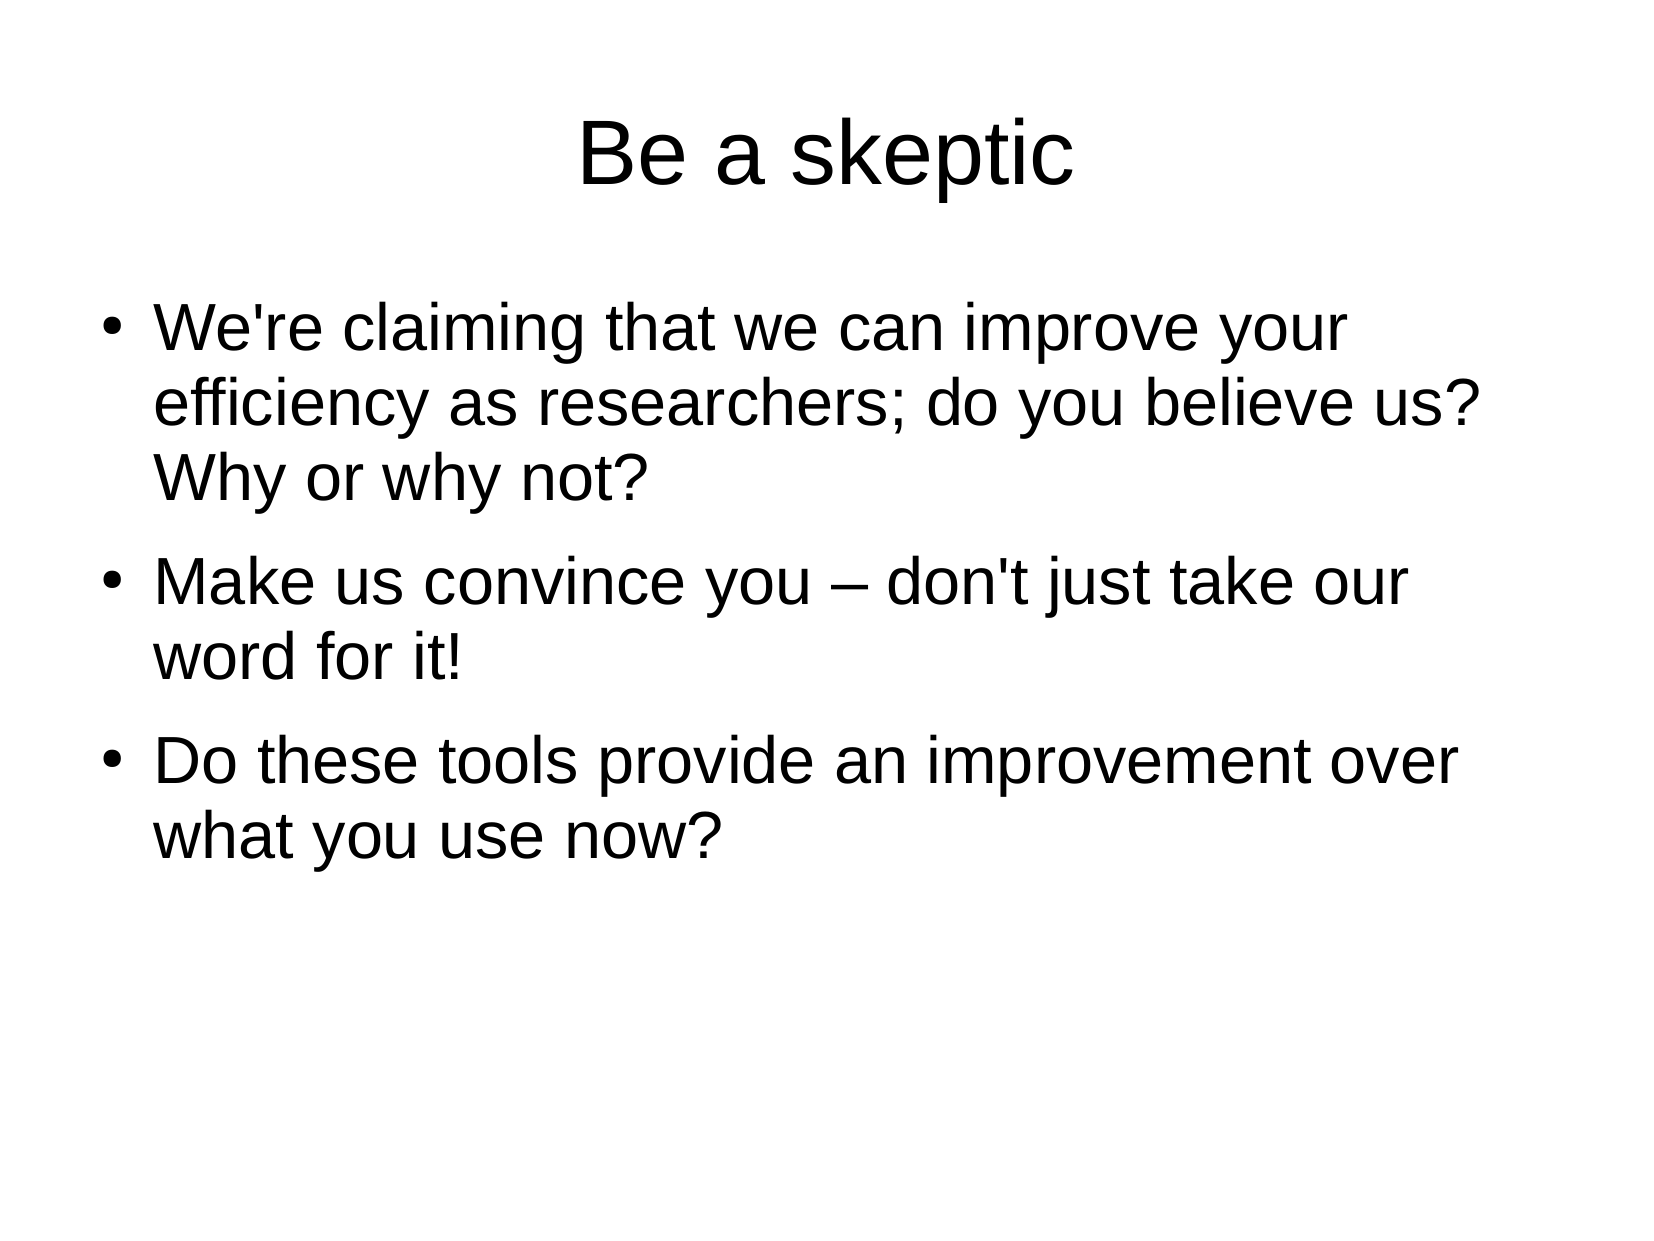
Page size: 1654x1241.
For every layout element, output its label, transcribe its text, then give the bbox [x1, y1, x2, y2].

list We're claiming that we can improve your efficiency as researchers; do you believe us? Why or why not? Make us convince you – don't just take our word for it! Do these tools provide an improvement over what you use now? [82, 290, 1571, 1010]
title Be a skeptic [82, 49, 1571, 257]
